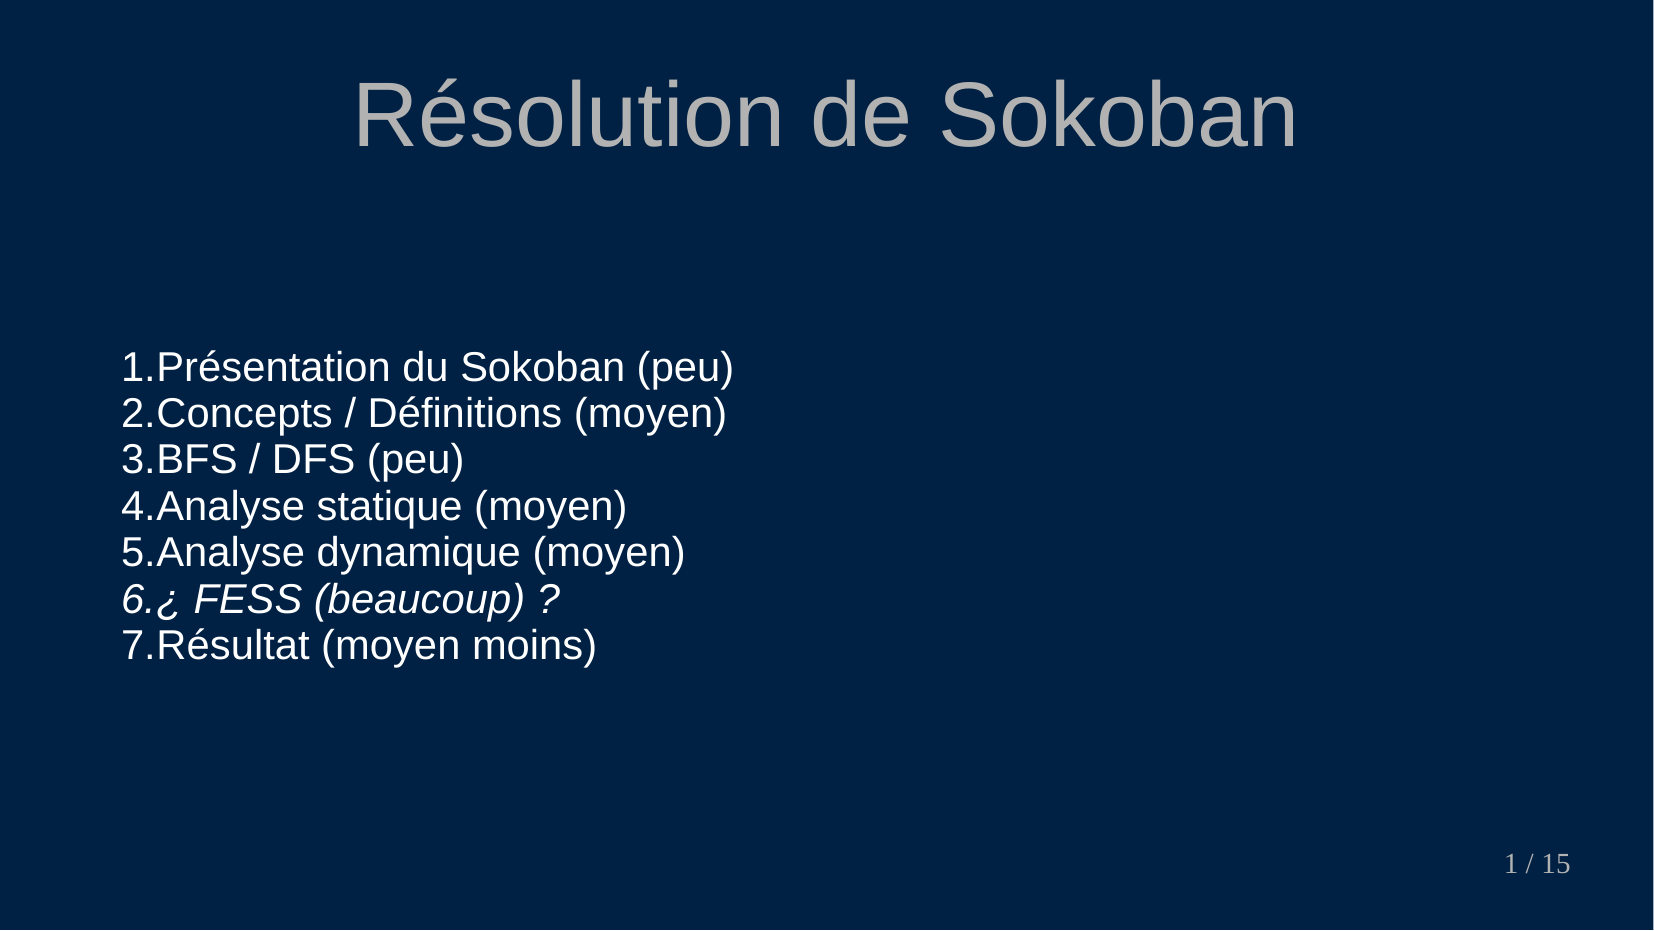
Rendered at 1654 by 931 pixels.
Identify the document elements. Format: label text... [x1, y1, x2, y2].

text_box Présentation du Sokoban (peu) Concepts / Définitions (moyen) BFS / DFS (peu) Analyse statique (moyen) Analyse dynamique (moyen) ¿ FESS (beaucoup) ? Résultat (moyen moins) [106, 236, 1548, 776]
title Résolution de Sokoban [82, 37, 1571, 193]
